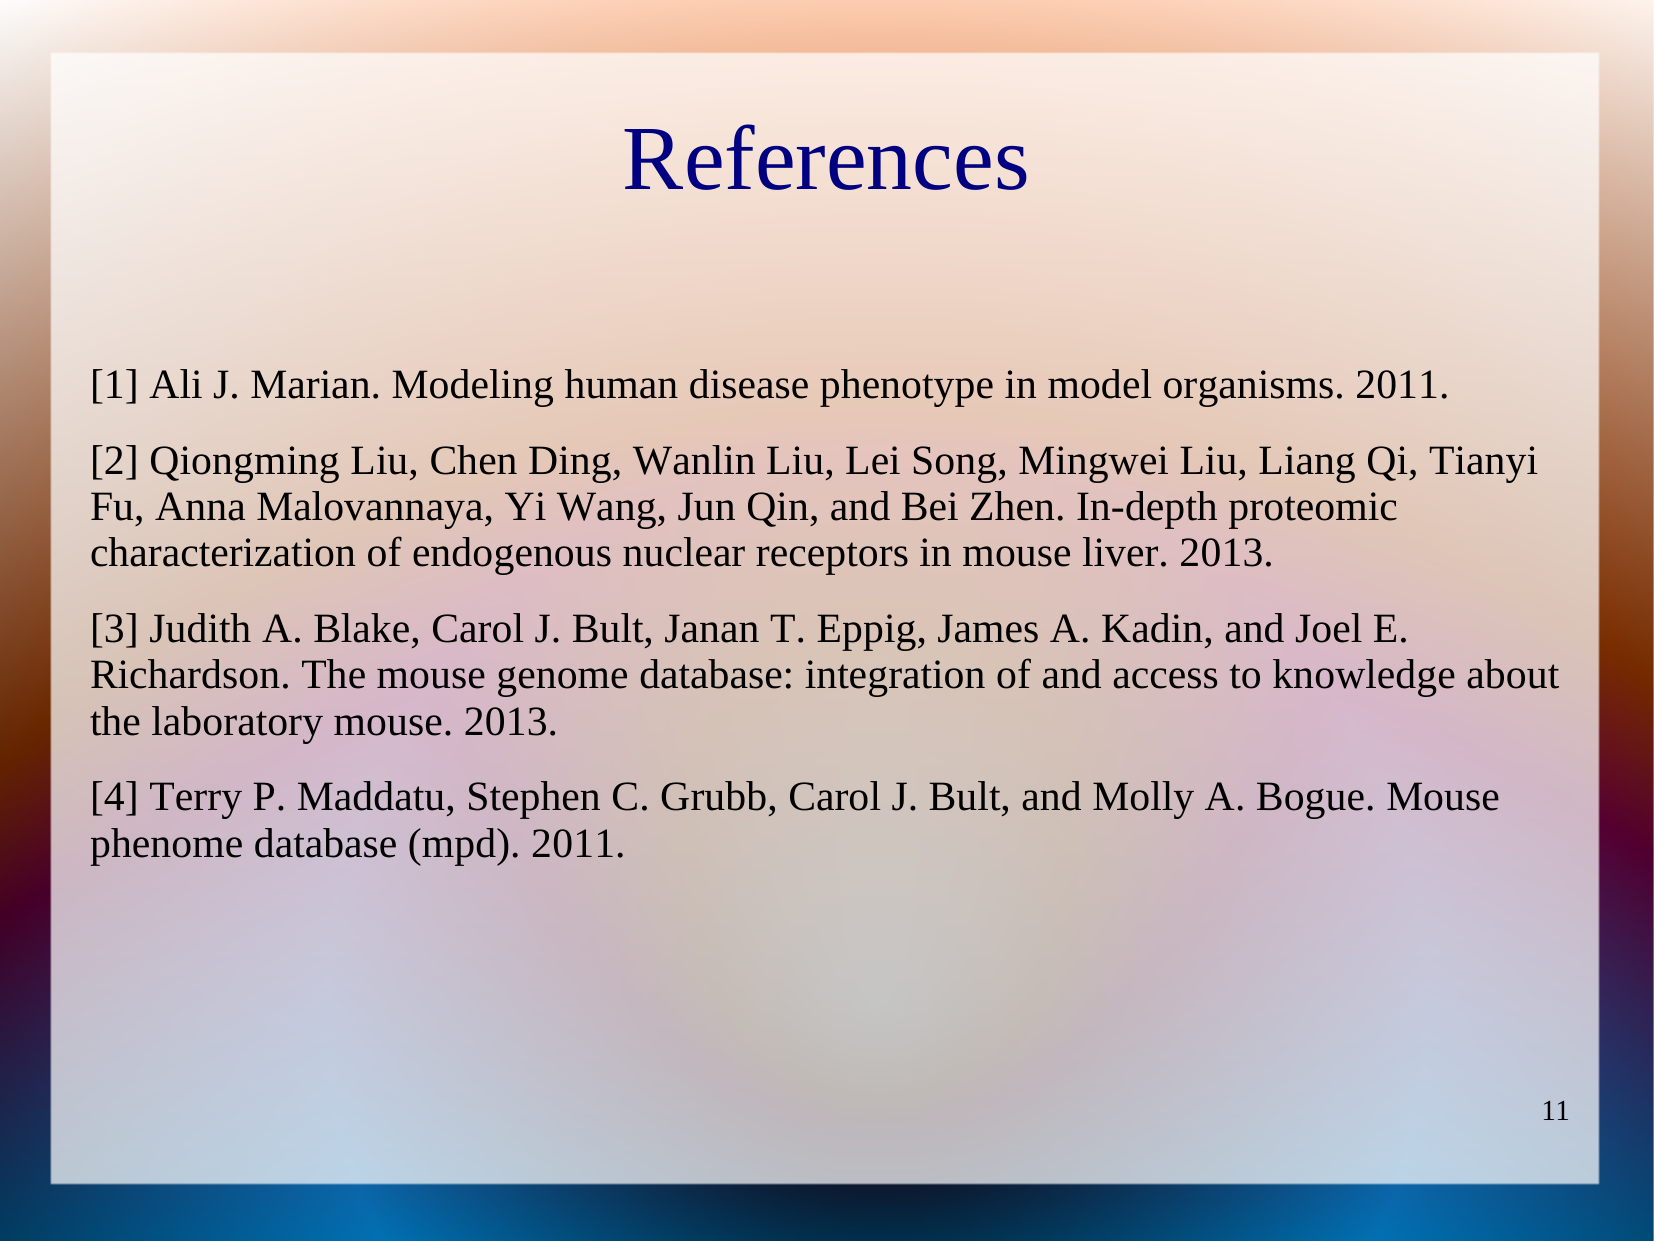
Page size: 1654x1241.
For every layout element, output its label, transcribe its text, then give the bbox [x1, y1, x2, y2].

list [1] Ali J. Marian. Modeling human disease phenotype in model organisms. 2011. [2] Qiongming Liu, Chen Ding, Wanlin Liu, Lei Song, Mingwei Liu, Liang Qi, Tianyi Fu, Anna Malovannaya, Yi Wang, Jun Qin, and Bei Zhen. In-depth proteomic characterization of endogenous nuclear receptors in mouse liver. 2013. [3] Judith A. Blake, Carol J. Bult, Janan T. Eppig, James A. Kadin, and Joel E. Richardson. The mouse genome database: integration of and access to knowledge about the laboratory mouse. 2013. [4] Terry P. Maddatu, Stephen C. Grubb, Carol J. Bult, and Molly A. Bogue. Mouse phenome database (mpd). 2011. [90, 285, 1579, 1241]
picture [0, 0, 1654, 1241]
title References [82, 55, 1571, 263]
